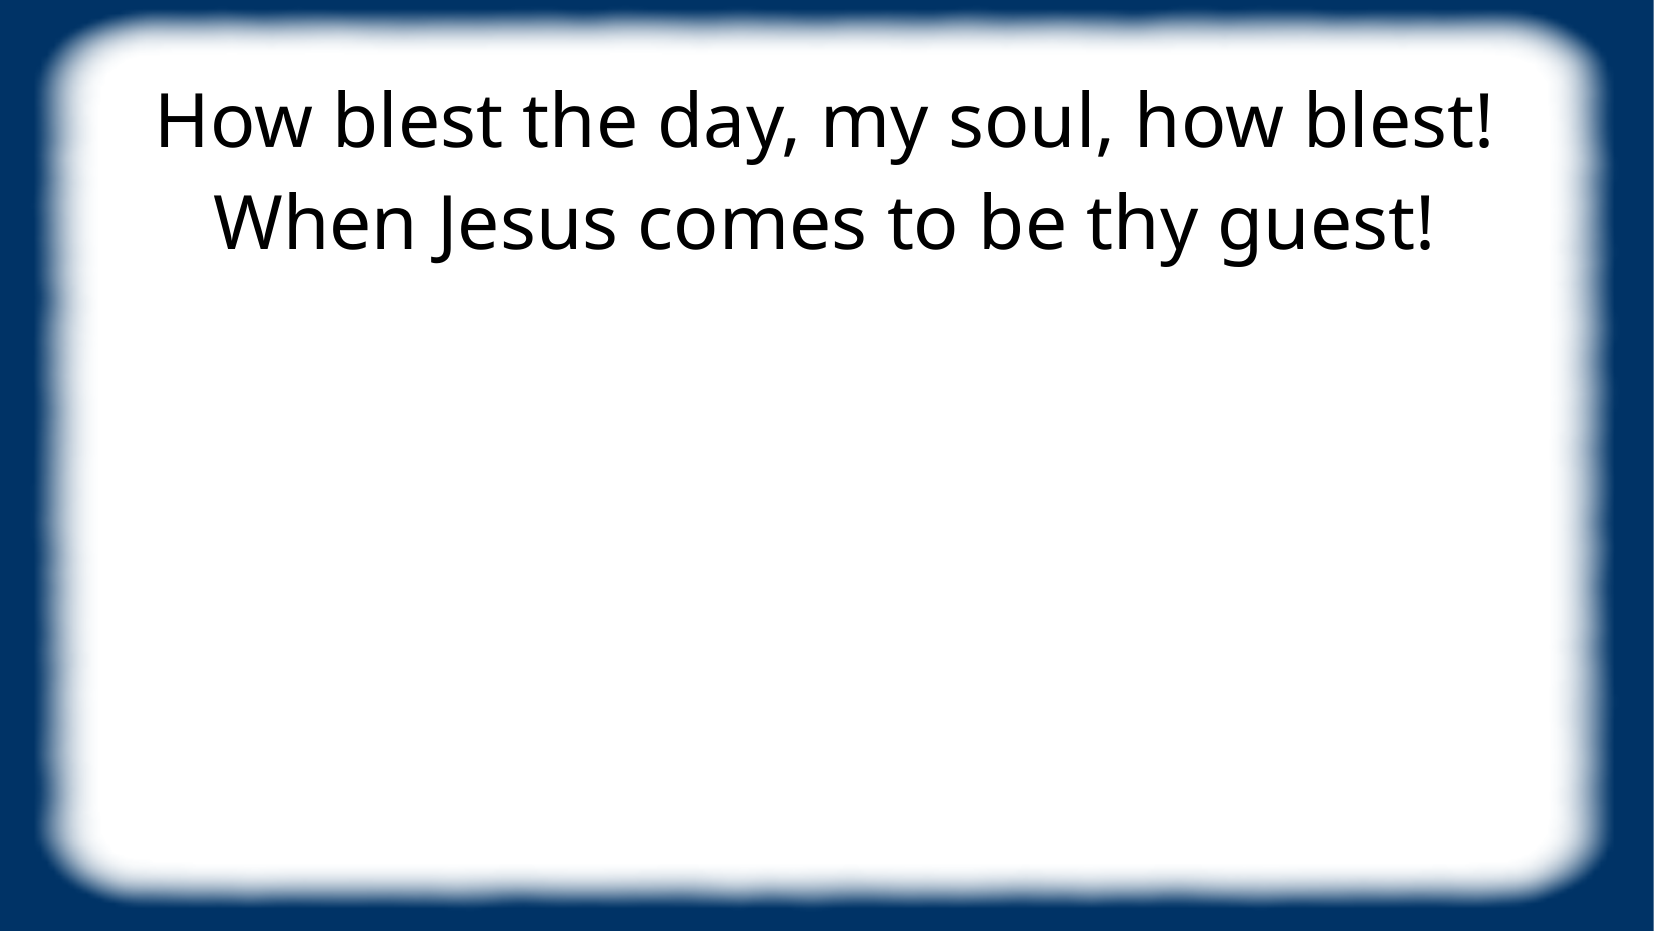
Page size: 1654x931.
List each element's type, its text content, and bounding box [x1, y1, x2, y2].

picture [0, 0, 1654, 931]
text_box How blest the day, my soul, how blest! When Jesus comes to be thy guest! [105, 60, 1546, 275]
